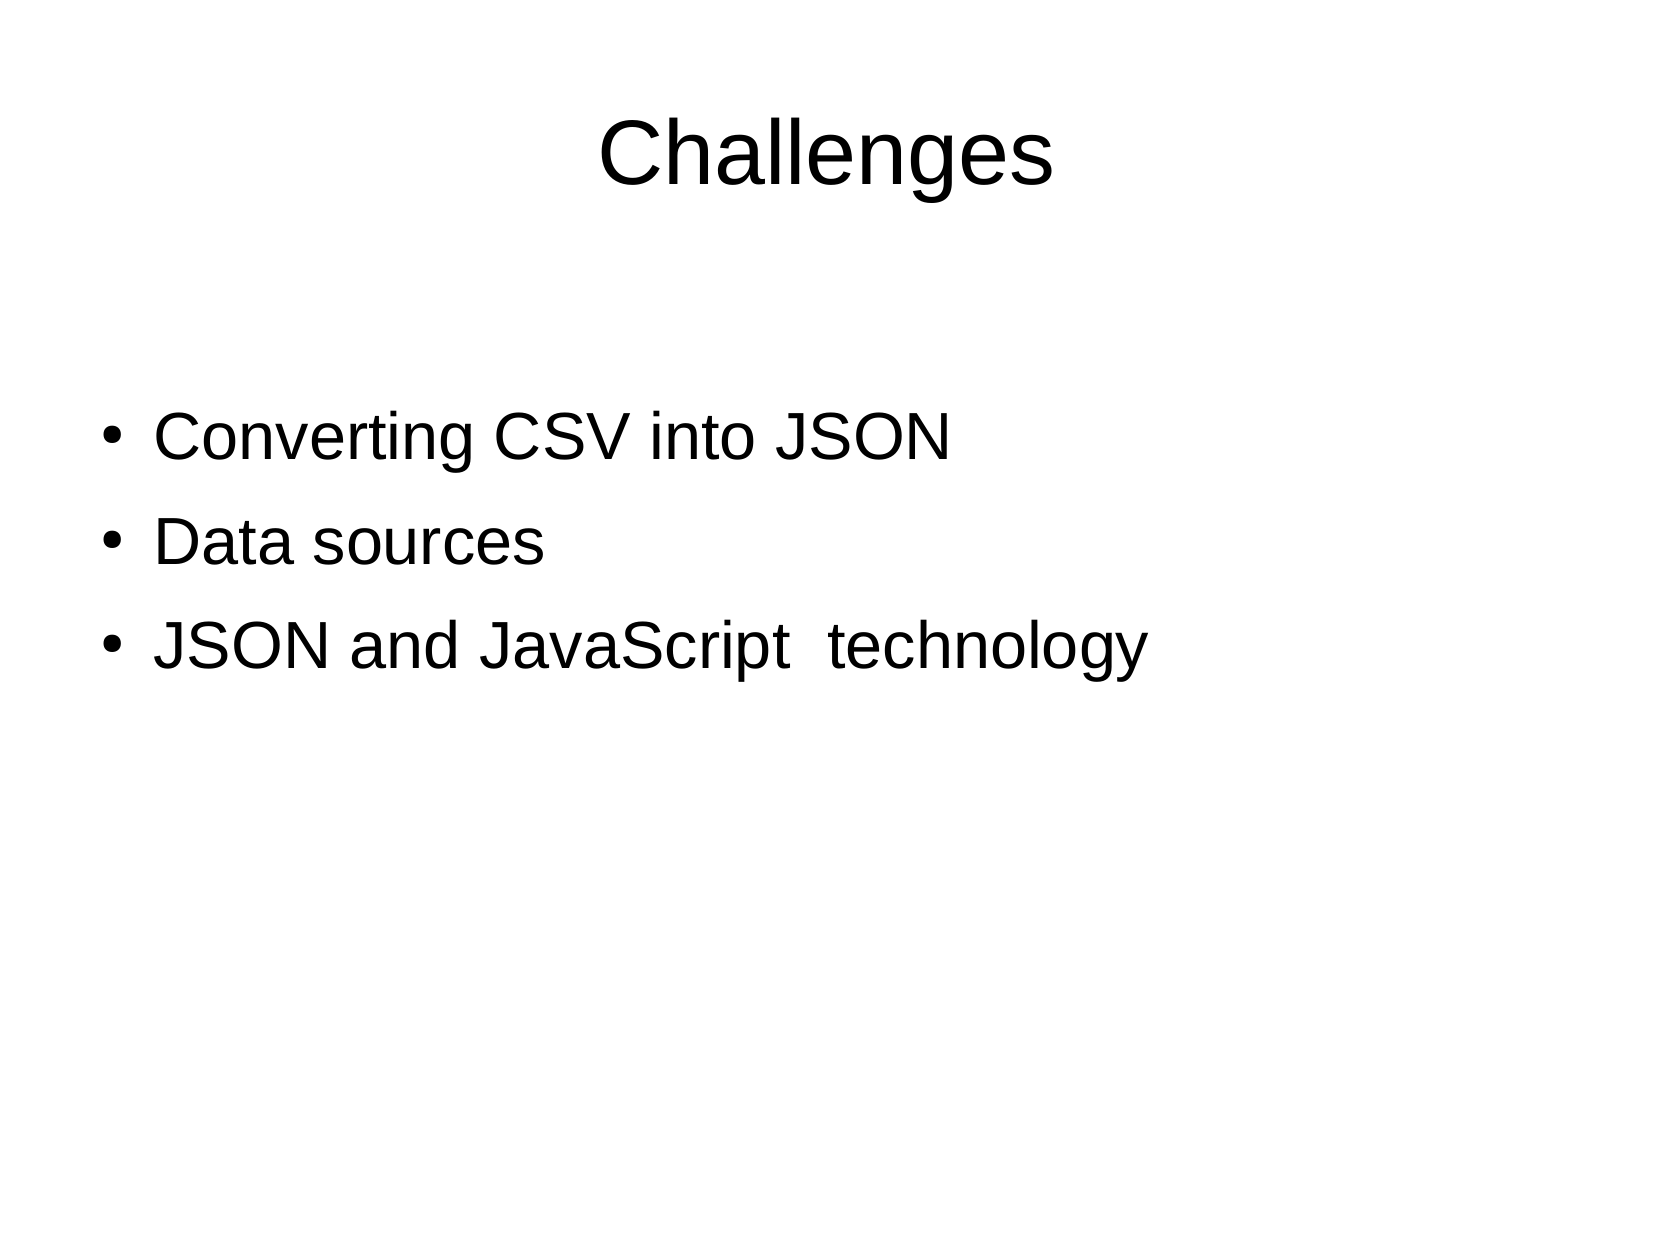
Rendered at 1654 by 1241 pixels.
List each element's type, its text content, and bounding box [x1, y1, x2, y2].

title Challenges [82, 49, 1571, 257]
list Converting CSV into JSON Data sources JSON and JavaScript technology [82, 295, 1571, 1015]
